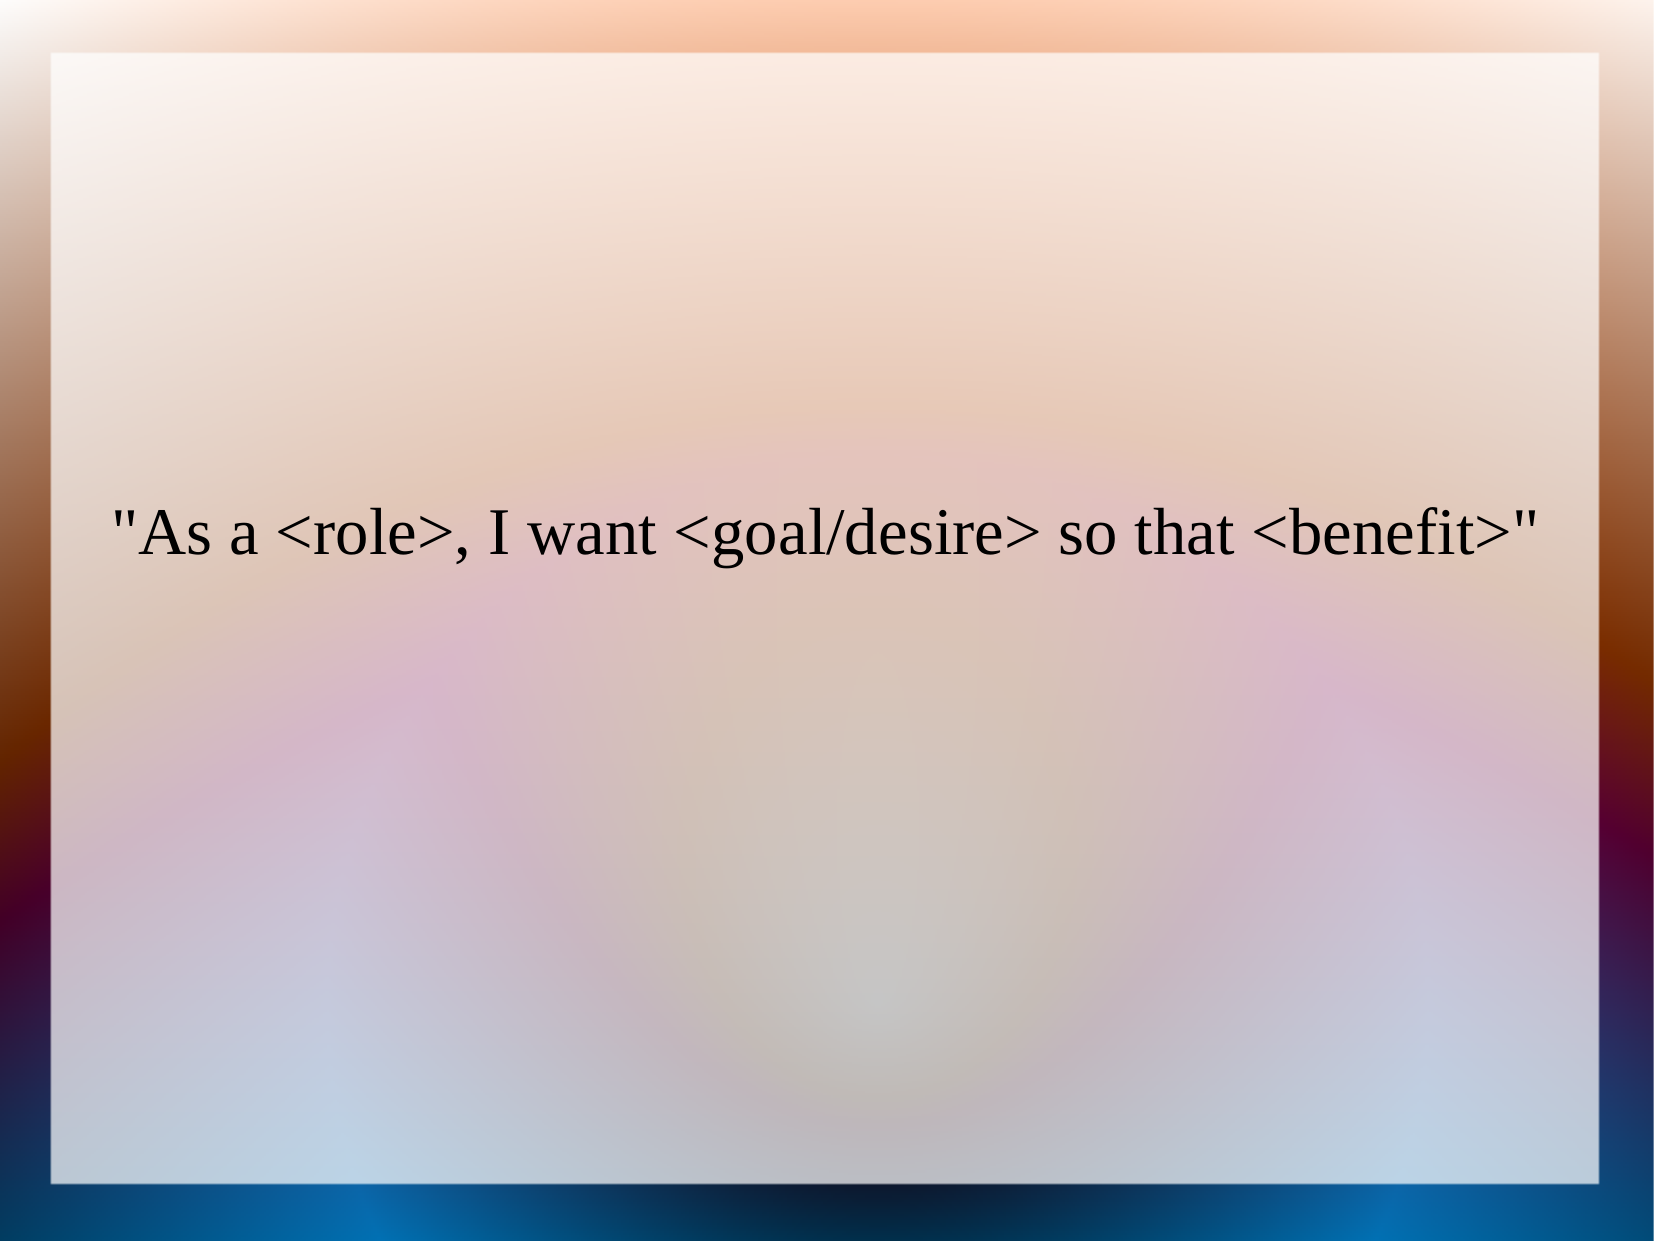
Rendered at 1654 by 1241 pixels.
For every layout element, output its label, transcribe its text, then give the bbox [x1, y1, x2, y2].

picture [0, 0, 1654, 1241]
subtitle "As a <role>, I want <goal/desire> so that <benefit>" [82, 55, 1571, 1010]
